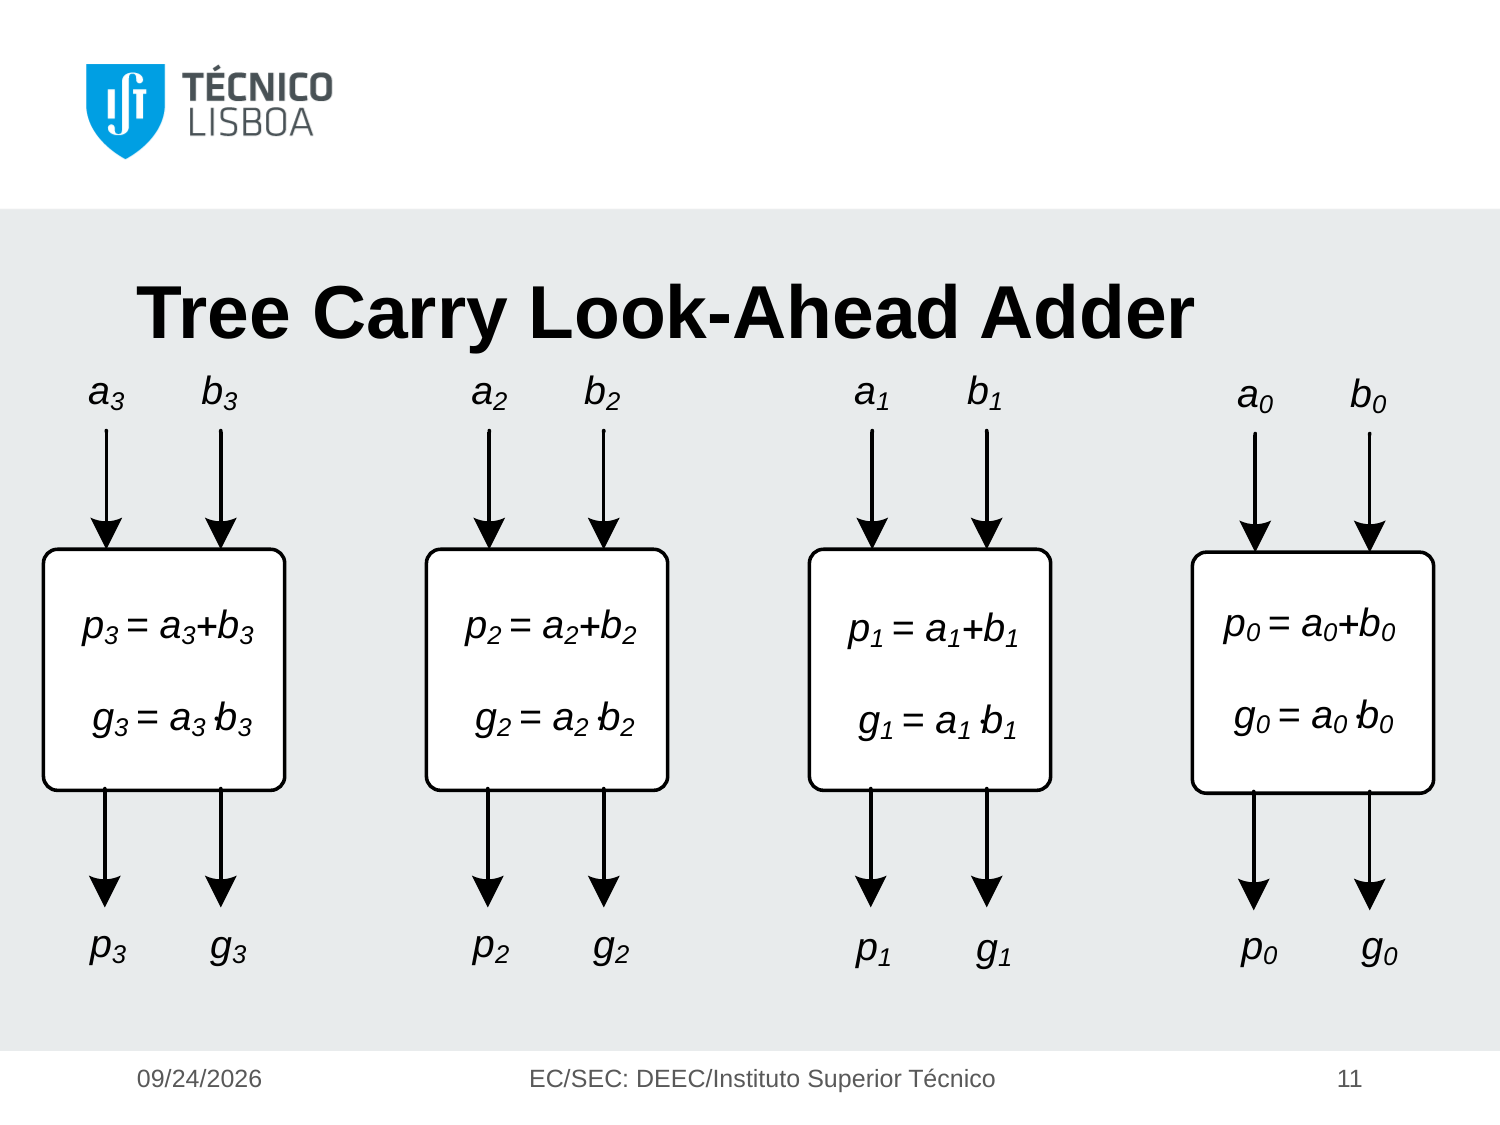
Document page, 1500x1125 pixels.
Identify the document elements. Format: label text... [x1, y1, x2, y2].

picture [0, 0, 1500, 1125]
slide_number 11/12/2020 [121, 1052, 425, 1103]
slide_number <number> [1077, 1052, 1378, 1103]
title Tree Carry Look-Ahead Adder [121, 237, 1378, 360]
footer EC/SEC: DEEC/Instituto Superior Técnico [512, 1052, 1021, 1103]
